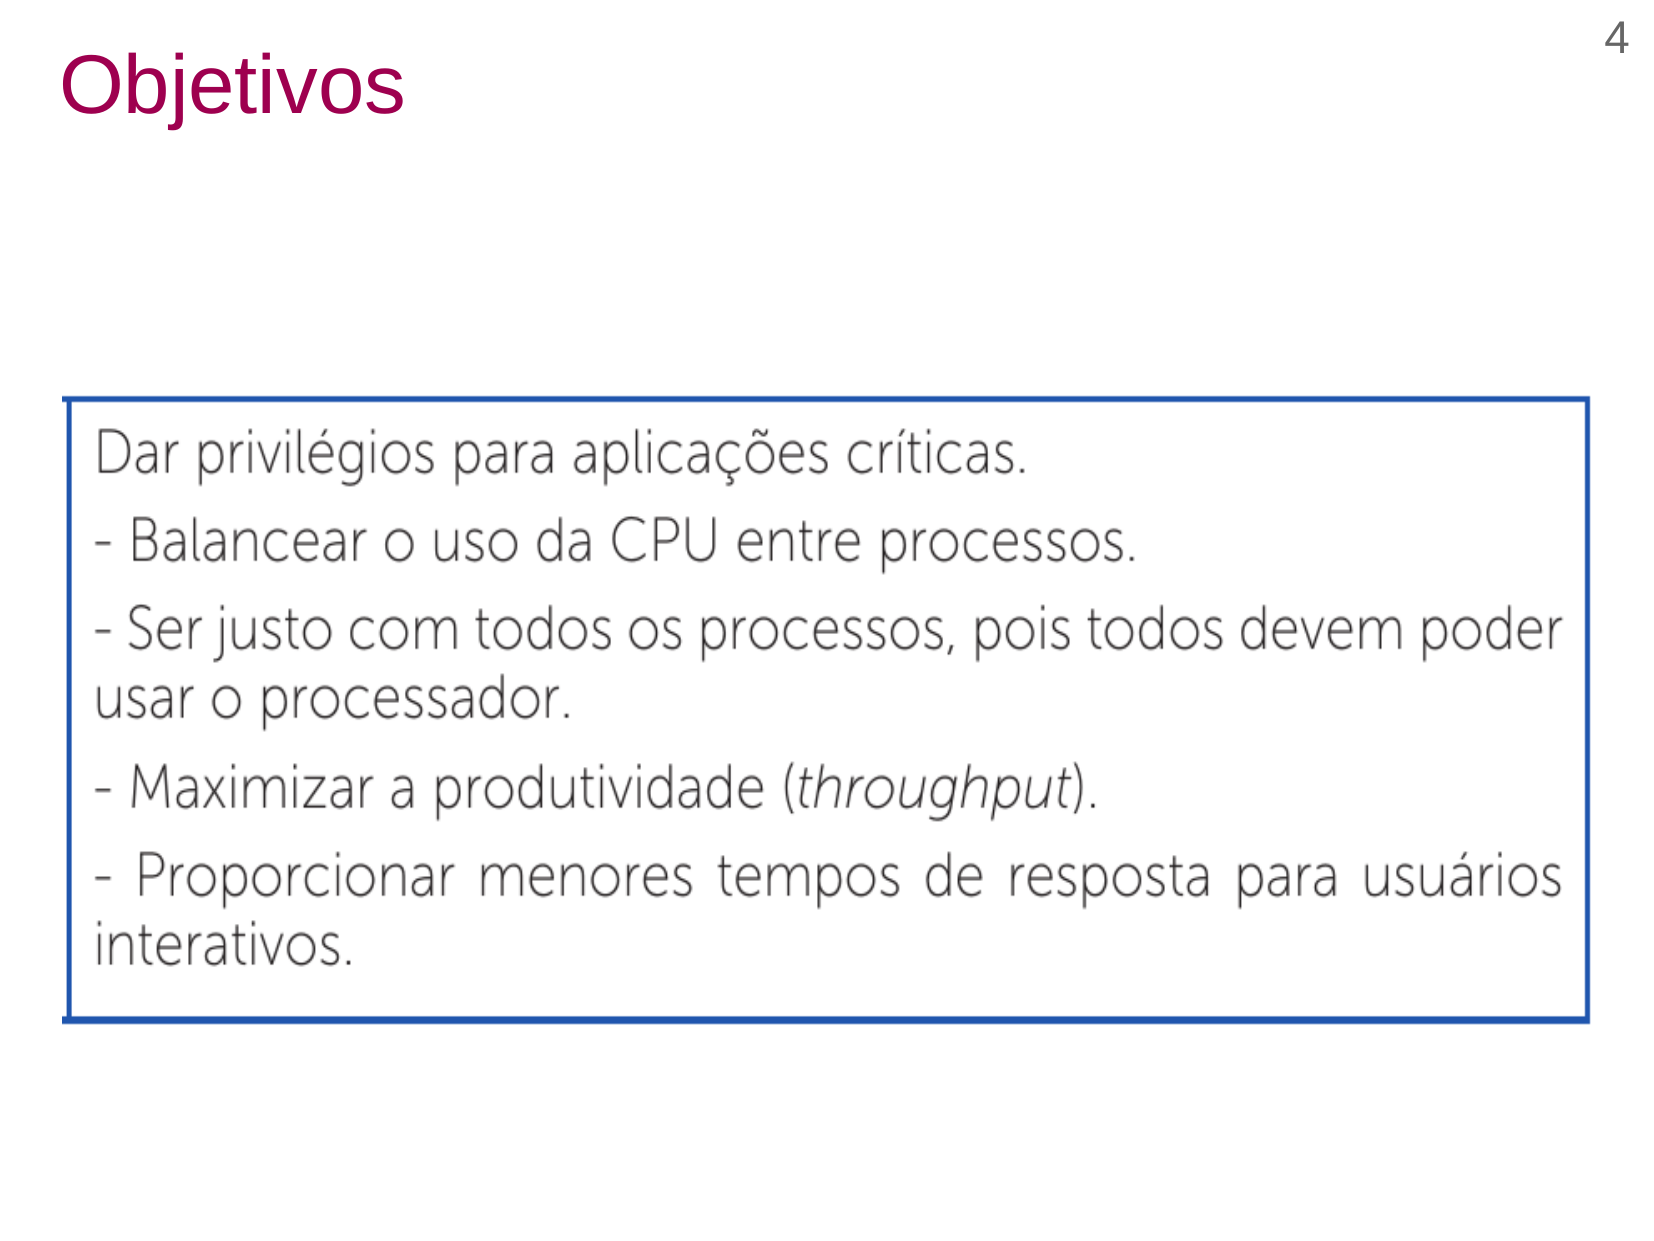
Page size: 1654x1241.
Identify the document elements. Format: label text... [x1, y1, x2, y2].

picture [62, 389, 1597, 1034]
title Objetivos [59, 29, 1595, 148]
